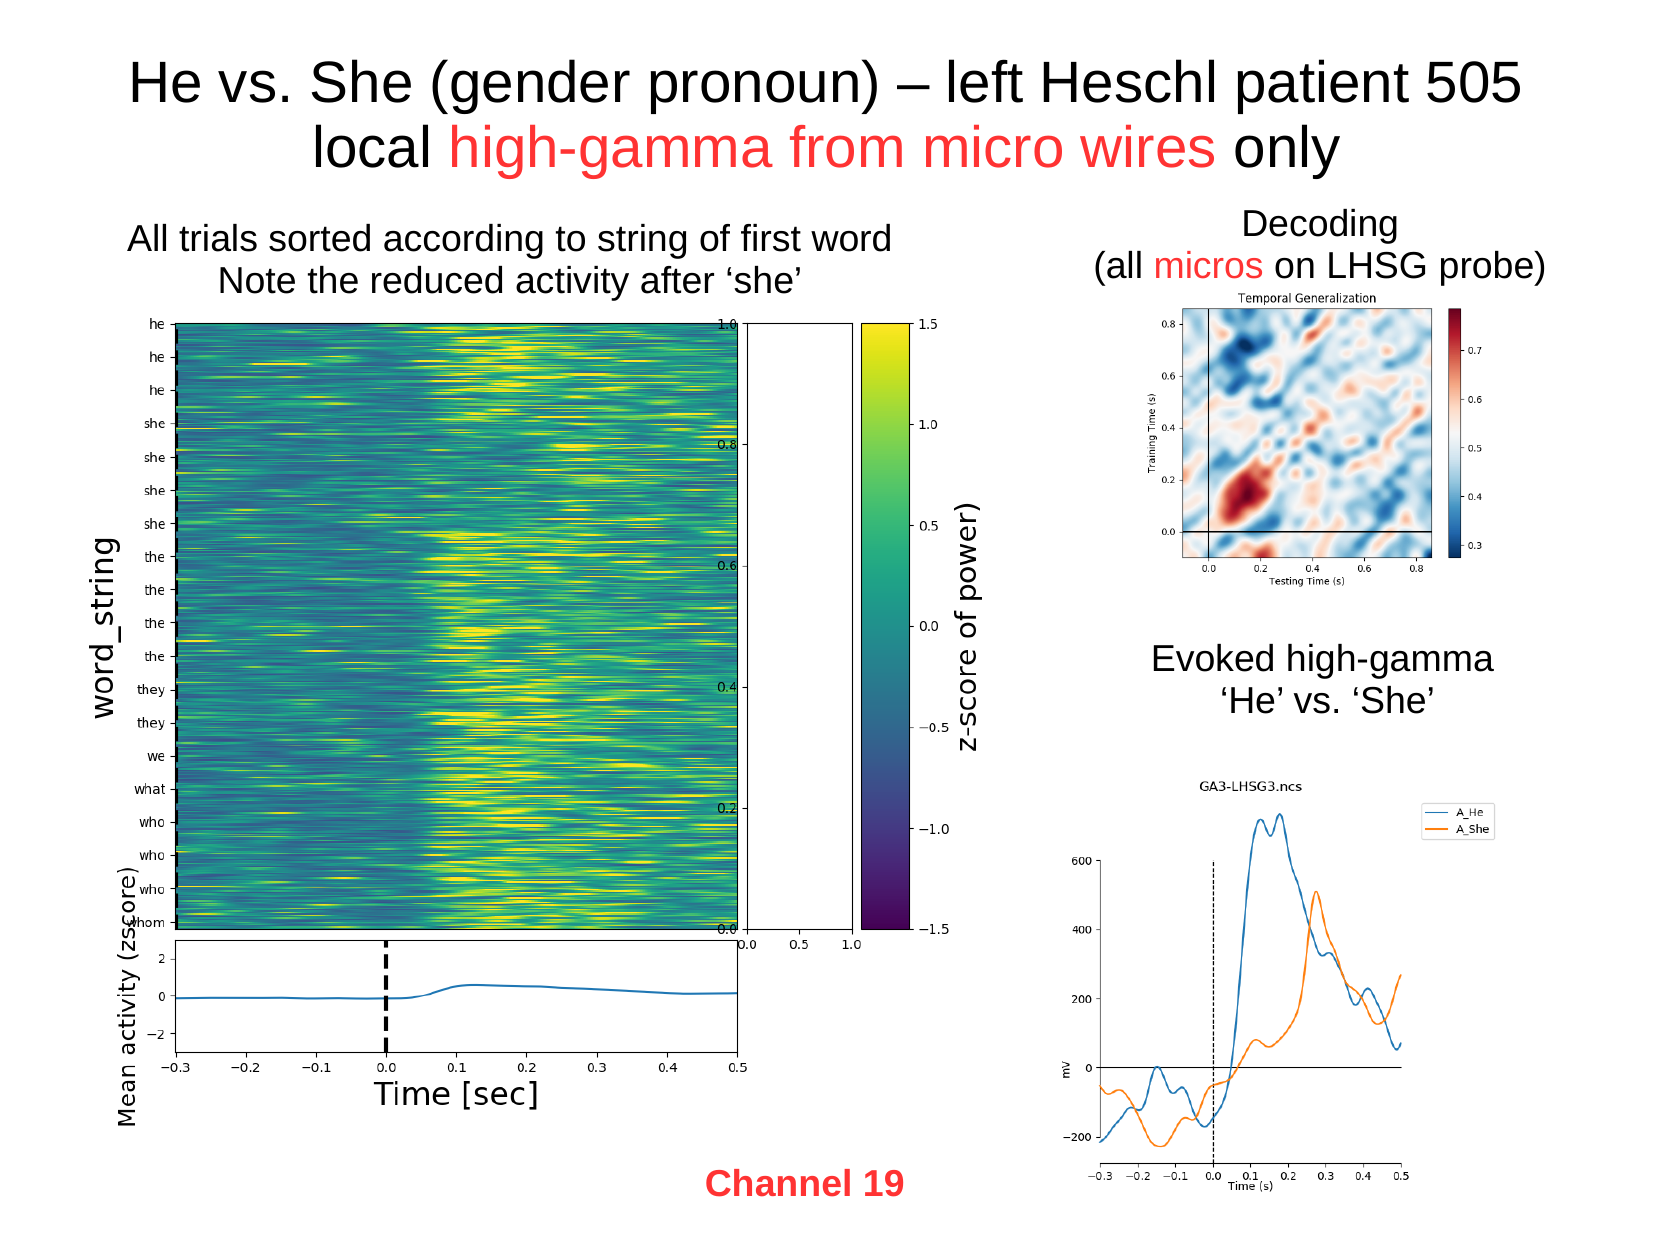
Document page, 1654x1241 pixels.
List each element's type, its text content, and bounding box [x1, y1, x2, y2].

text_box Decoding (all micros on LHSG probe) [1035, 195, 1606, 336]
title He vs. She (gender pronoun) – left Heschl patient 505 local high-gamma from micro wires only [82, 49, 1571, 181]
text_box Evoked high-gamma ‘He’ vs. ‘She’ [1080, 630, 1576, 729]
picture [1020, 740, 1654, 1216]
picture [1110, 336, 1541, 593]
text_box All trials sorted according to string of first word Note the reduced activity after ‘she’ [75, 210, 946, 309]
text_box Channel 19 [690, 1155, 946, 1212]
picture [56, 209, 1003, 1156]
